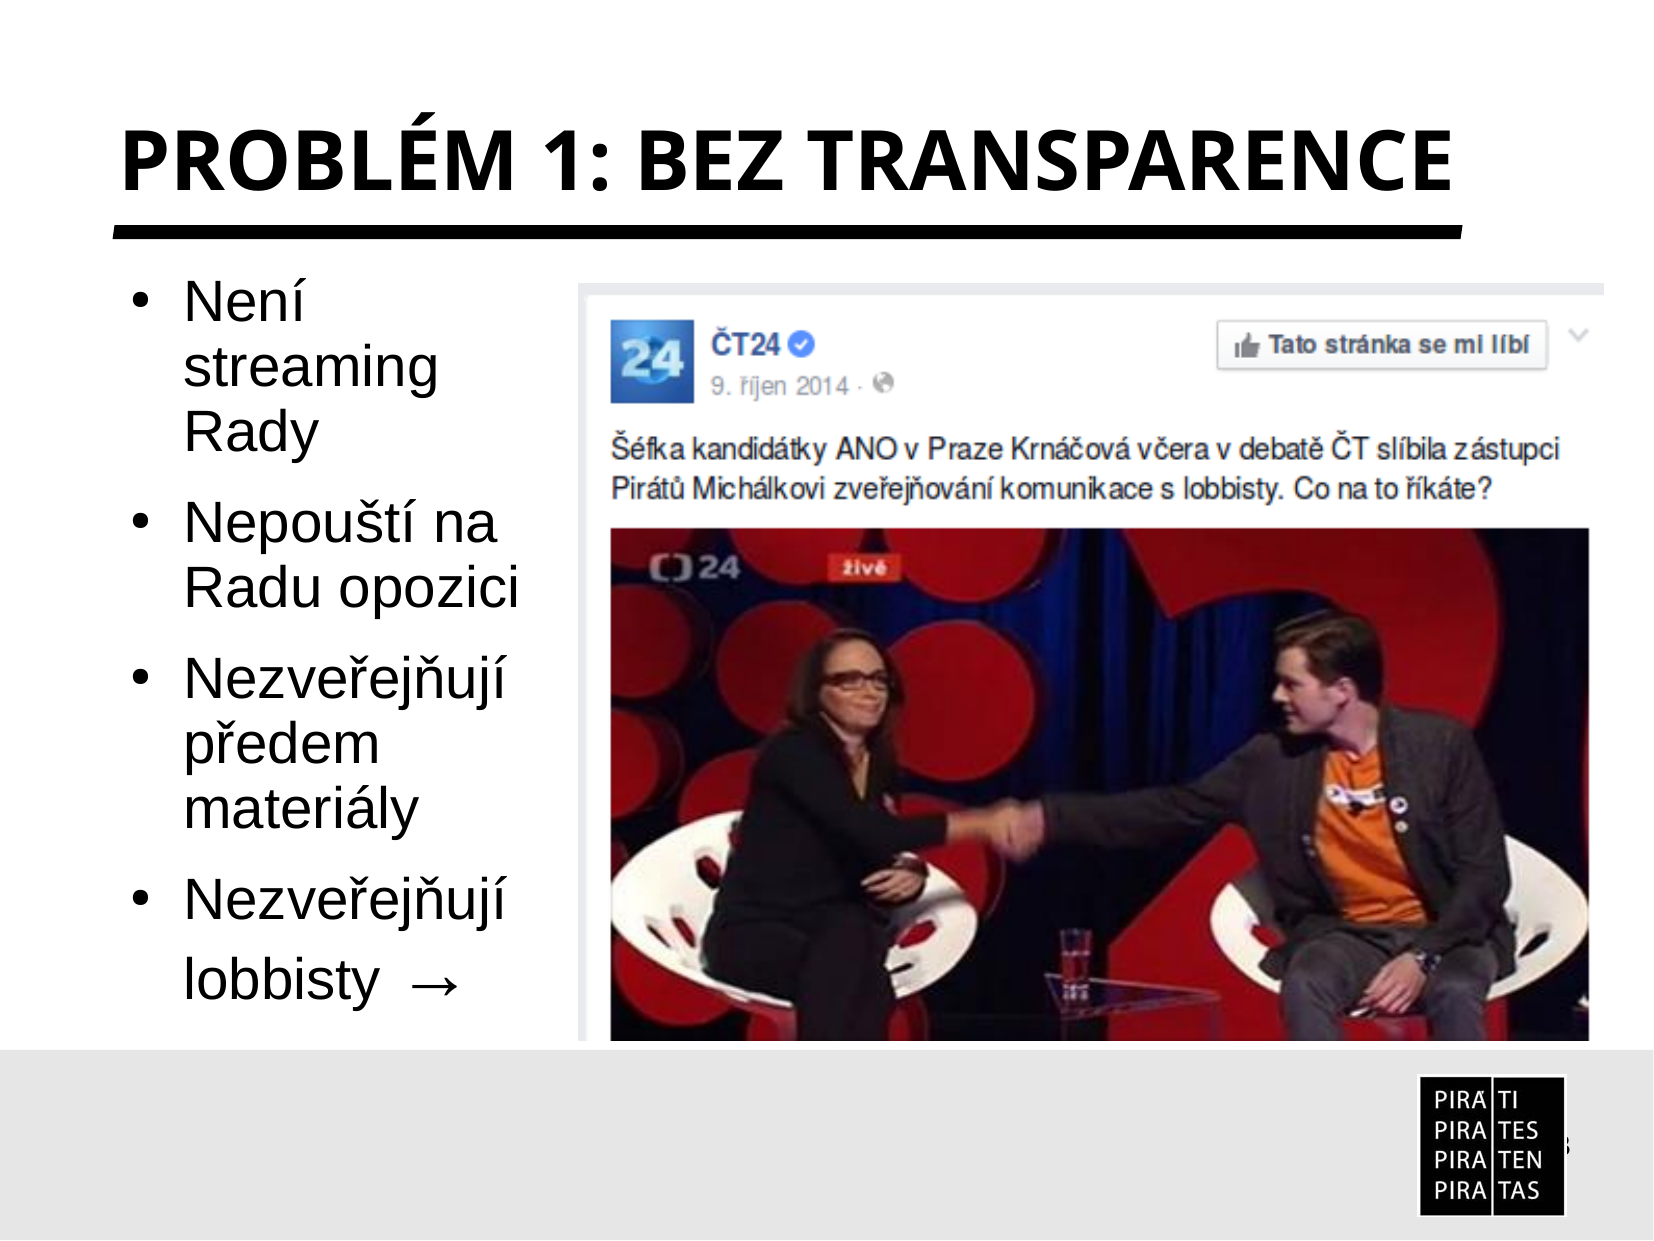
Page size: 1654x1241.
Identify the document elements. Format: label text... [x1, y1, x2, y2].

title PROBLÉM 1: BEZ TRANSPARENCE [118, 8, 1576, 216]
picture [1417, 1074, 1567, 1217]
list Není streaming Rady Nepouští na Radu opozici Nezveřejňují předem materiály Nezveřejňují lobbisty → [112, 268, 556, 1018]
picture [578, 283, 1604, 1041]
